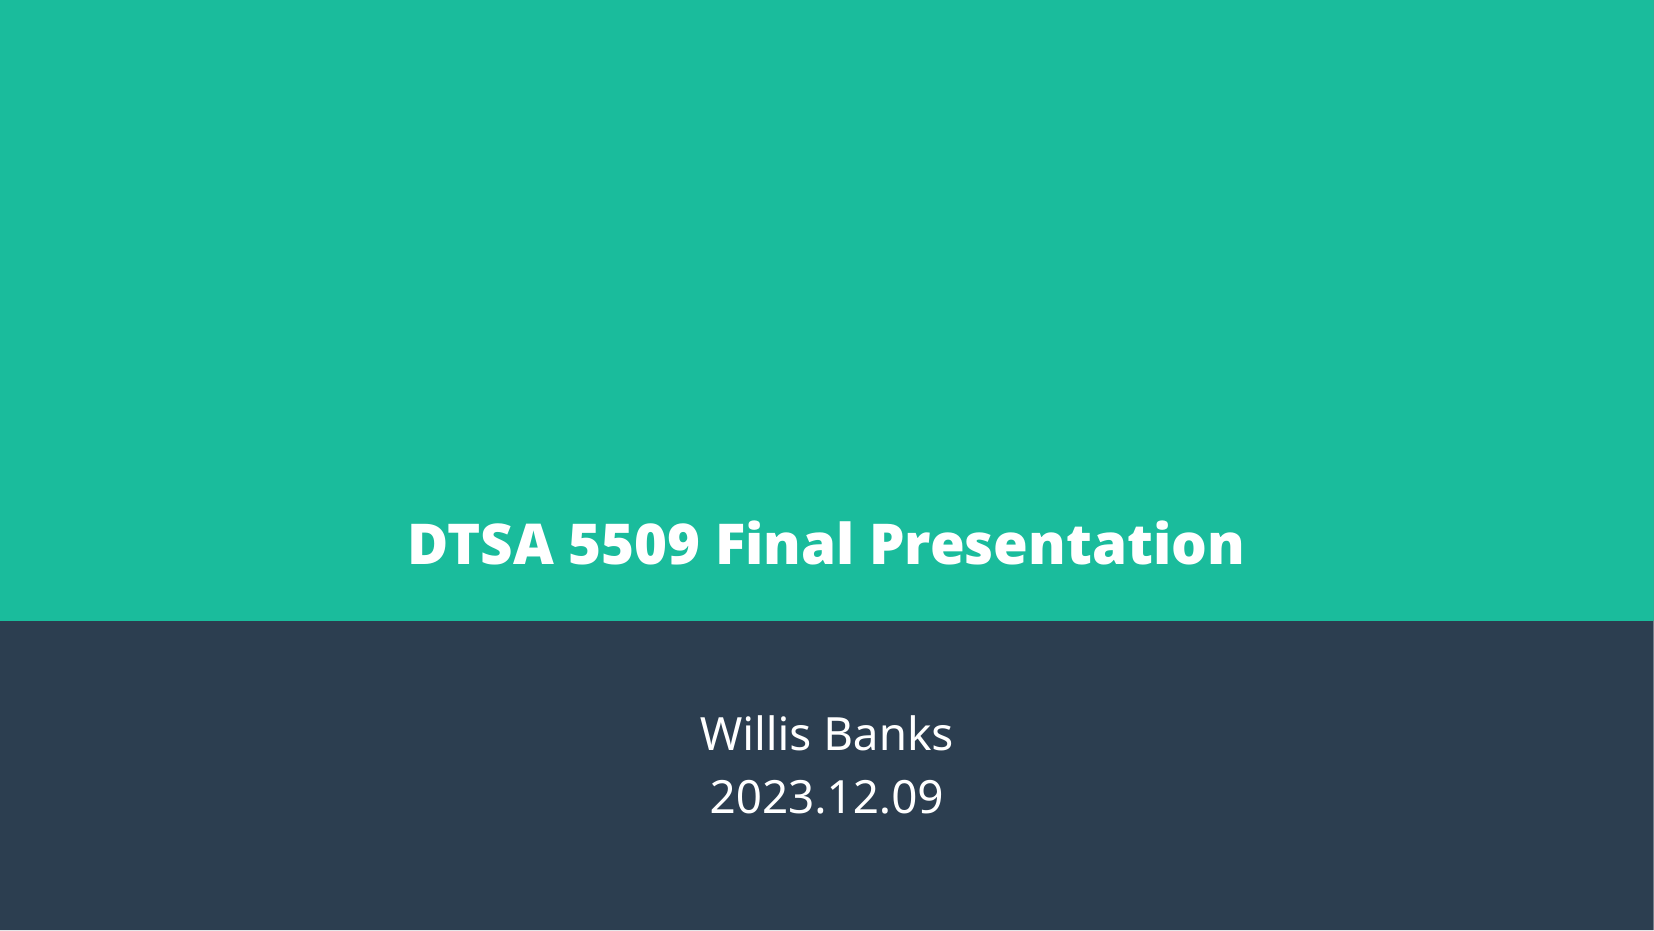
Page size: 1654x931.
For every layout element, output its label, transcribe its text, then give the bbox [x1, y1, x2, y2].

subtitle Willis Banks 2023.12.09 [59, 642, 1595, 886]
title DTSA 5509 Final Presentation [59, 465, 1595, 583]
